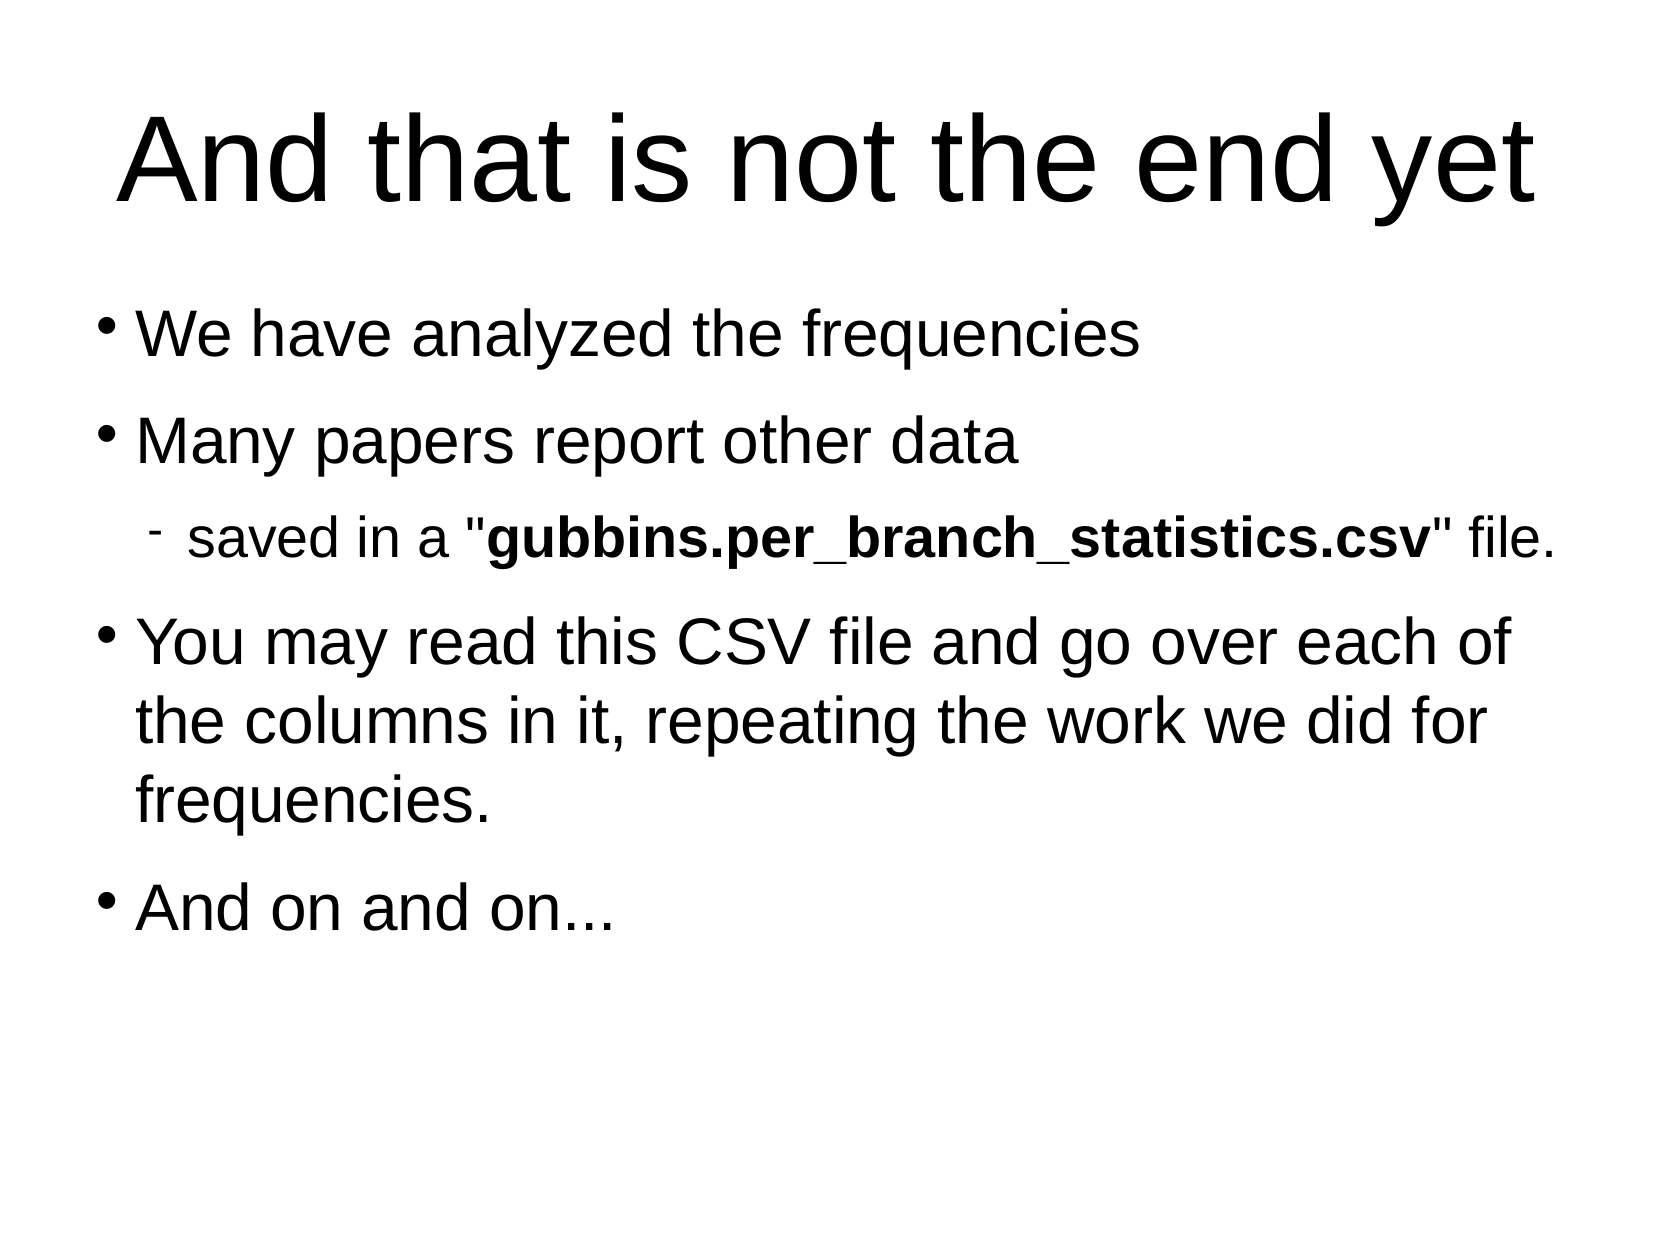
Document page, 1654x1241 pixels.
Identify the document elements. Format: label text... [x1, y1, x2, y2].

text_box And that is not the end yet [82, 49, 1571, 257]
text_box We have analyzed the frequencies Many papers report other data saved in a "gubbins.per_branch_statistics.csv" file. You may read this CSV file and go over each of the columns in it, repeating the work we did for frequencies. And on and on... [82, 290, 1571, 1010]
